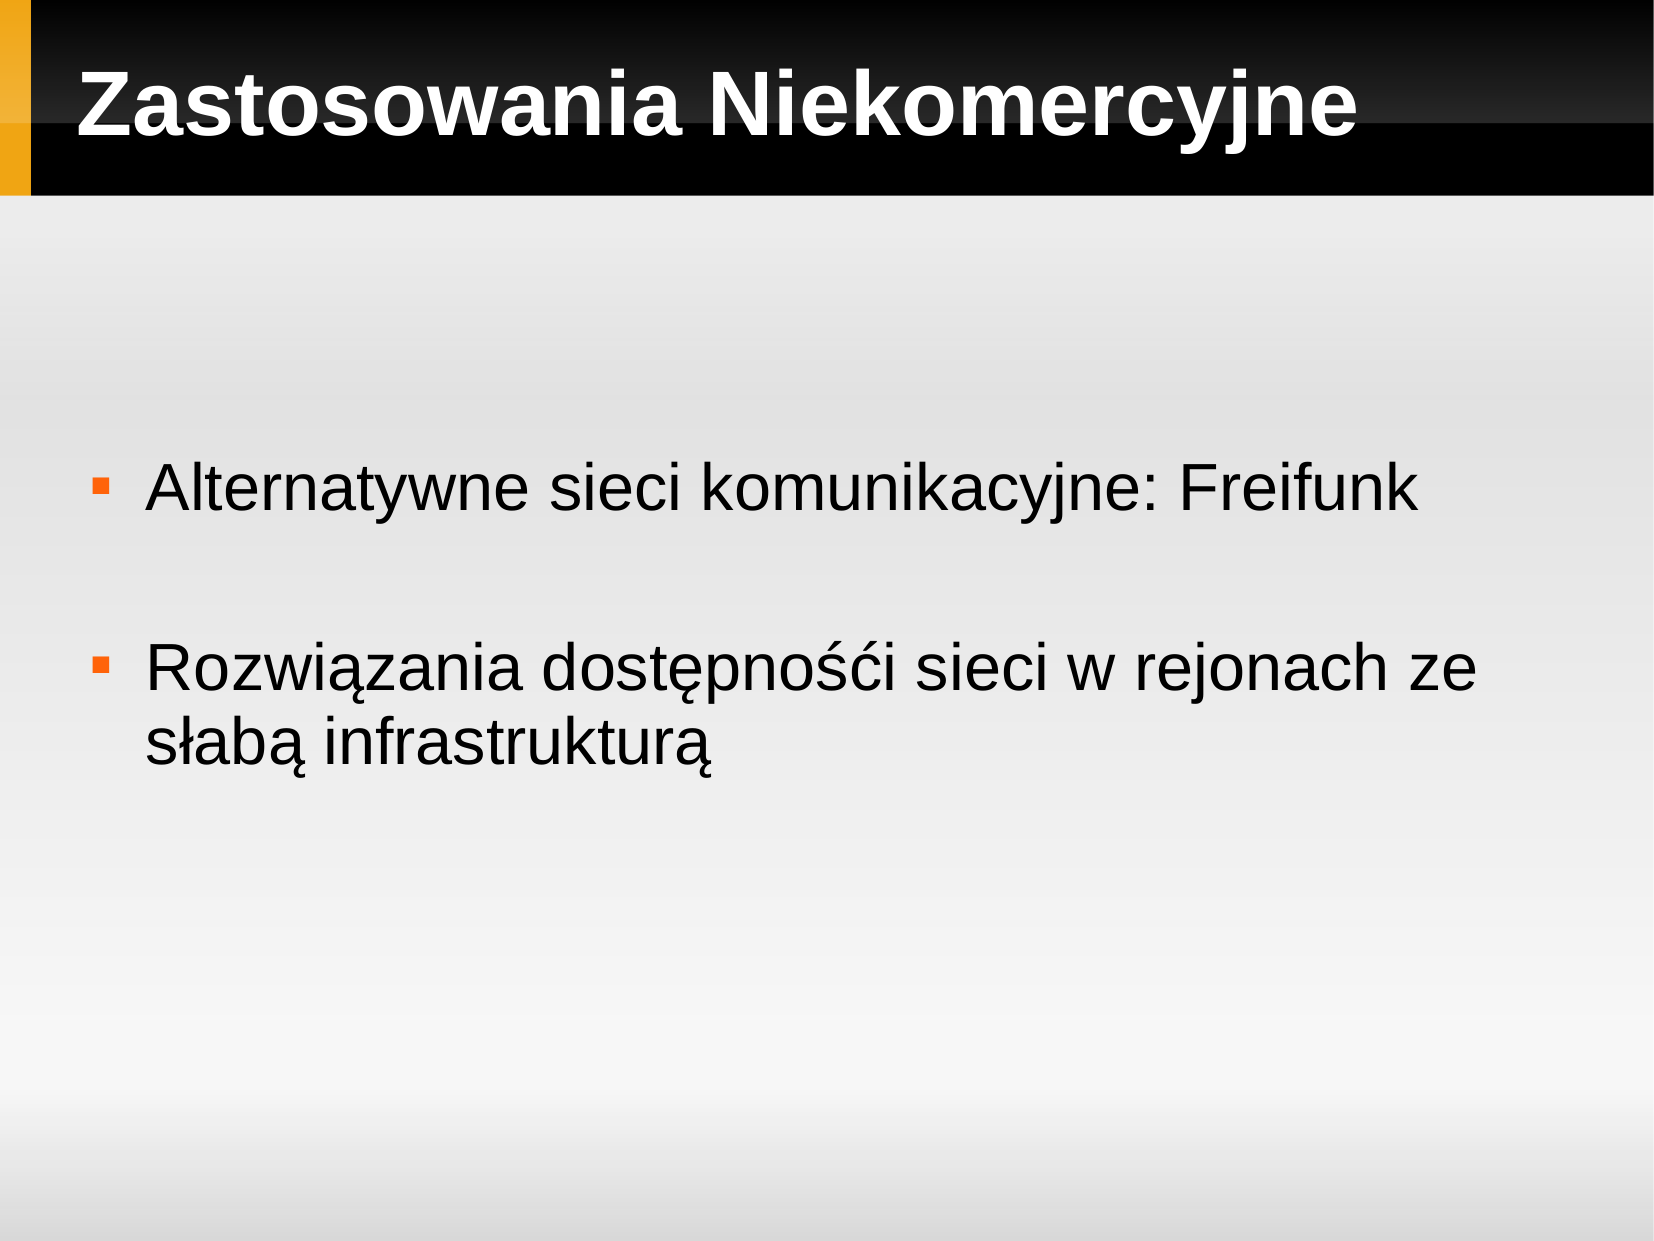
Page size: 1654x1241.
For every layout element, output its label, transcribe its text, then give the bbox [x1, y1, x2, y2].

picture [0, 0, 1654, 1241]
list Alternatywne sieci komunikacyjne: Freifunk Rozwiązania dostępnośći sieci w rejonach ze słabą infrastrukturą [75, 450, 1568, 985]
title Zastosowania Niekomercyjne [76, 0, 1565, 208]
